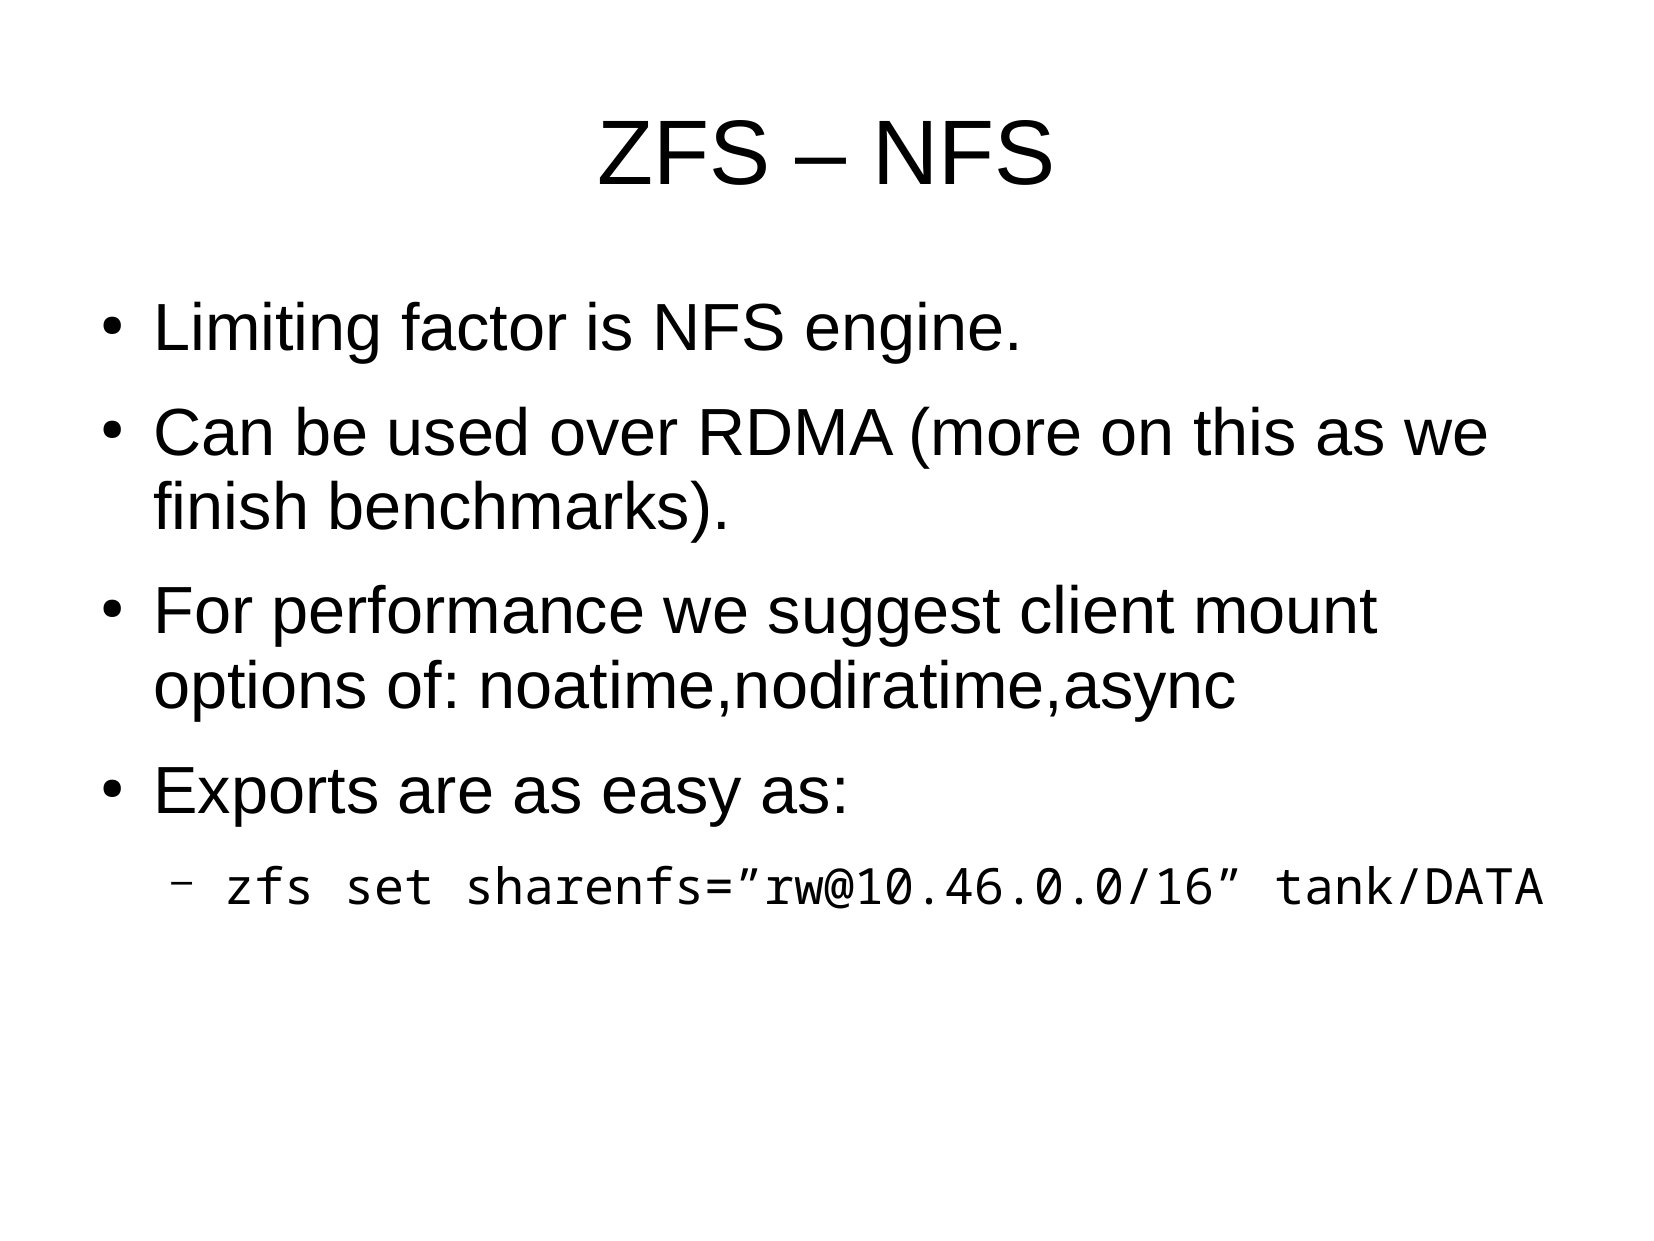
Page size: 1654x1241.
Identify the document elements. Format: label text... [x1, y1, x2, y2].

title ZFS – NFS [82, 49, 1571, 257]
text_box [82, 290, 1571, 1010]
